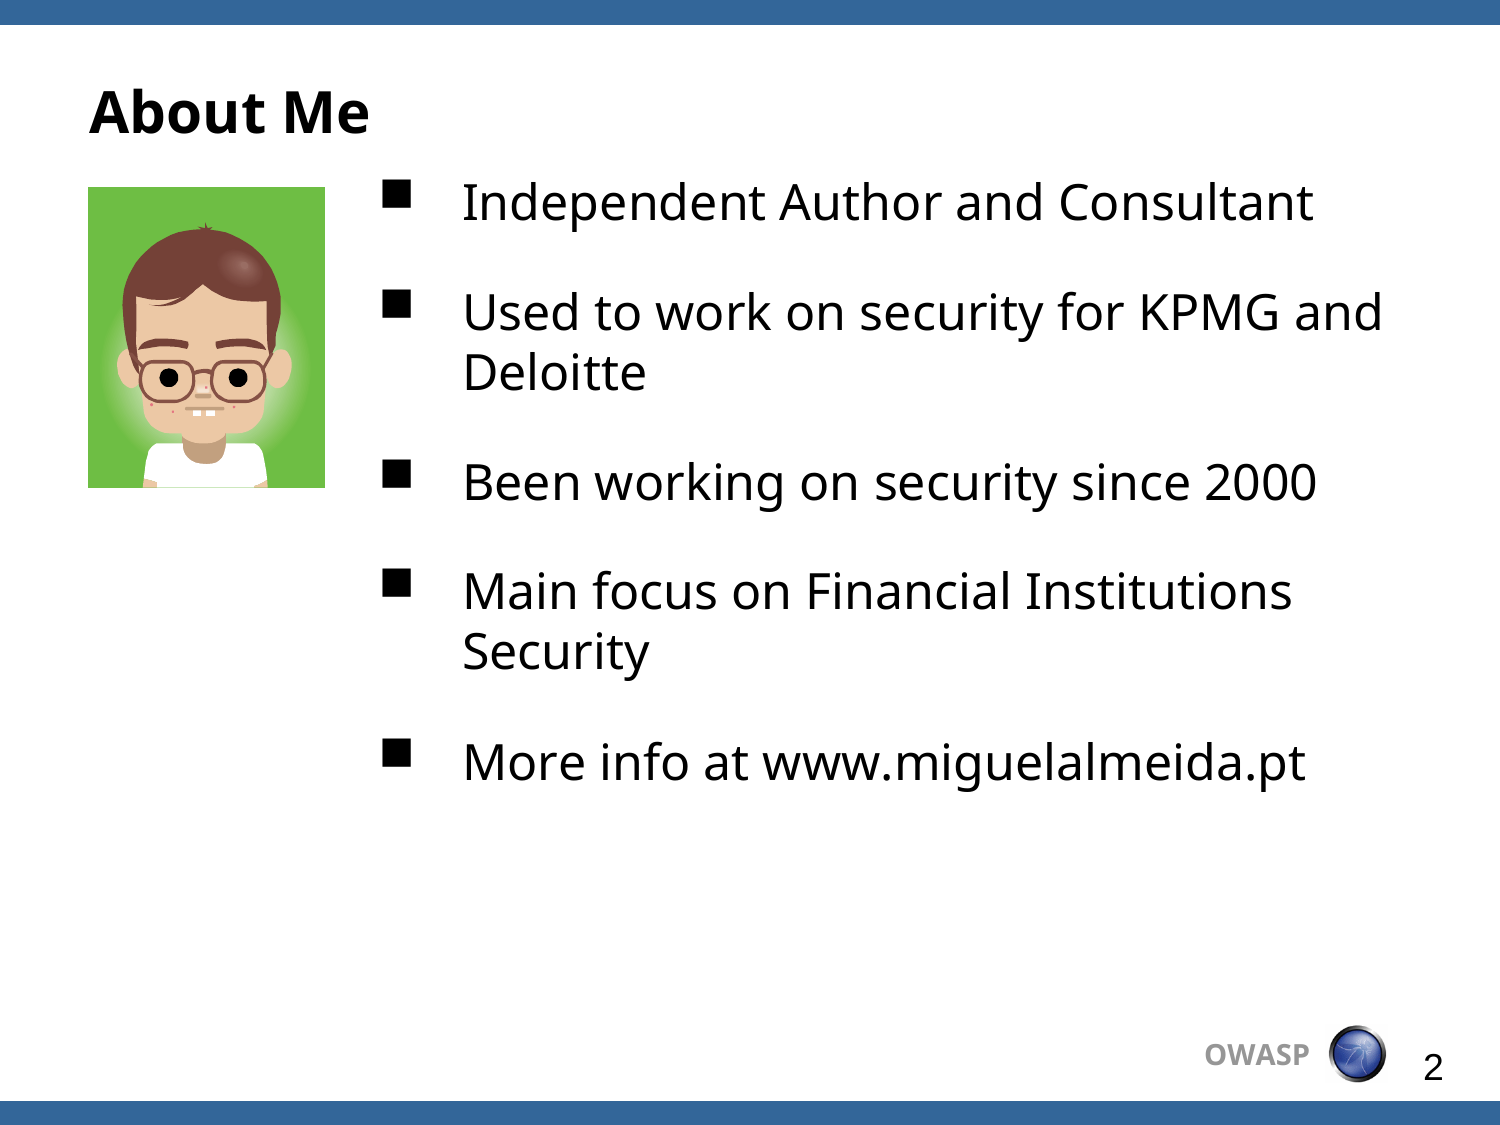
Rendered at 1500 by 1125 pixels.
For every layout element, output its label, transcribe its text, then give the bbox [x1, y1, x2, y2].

picture [1325, 1024, 1388, 1083]
picture [87, 187, 325, 488]
list Independent Author and Consultant Used to work on security for KPMG and Deloitte Been working on security since 2000 Main focus on Financial Institutions Security More info at www.miguelalmeida.pt [362, 162, 1413, 963]
title About Me [75, 45, 1426, 176]
